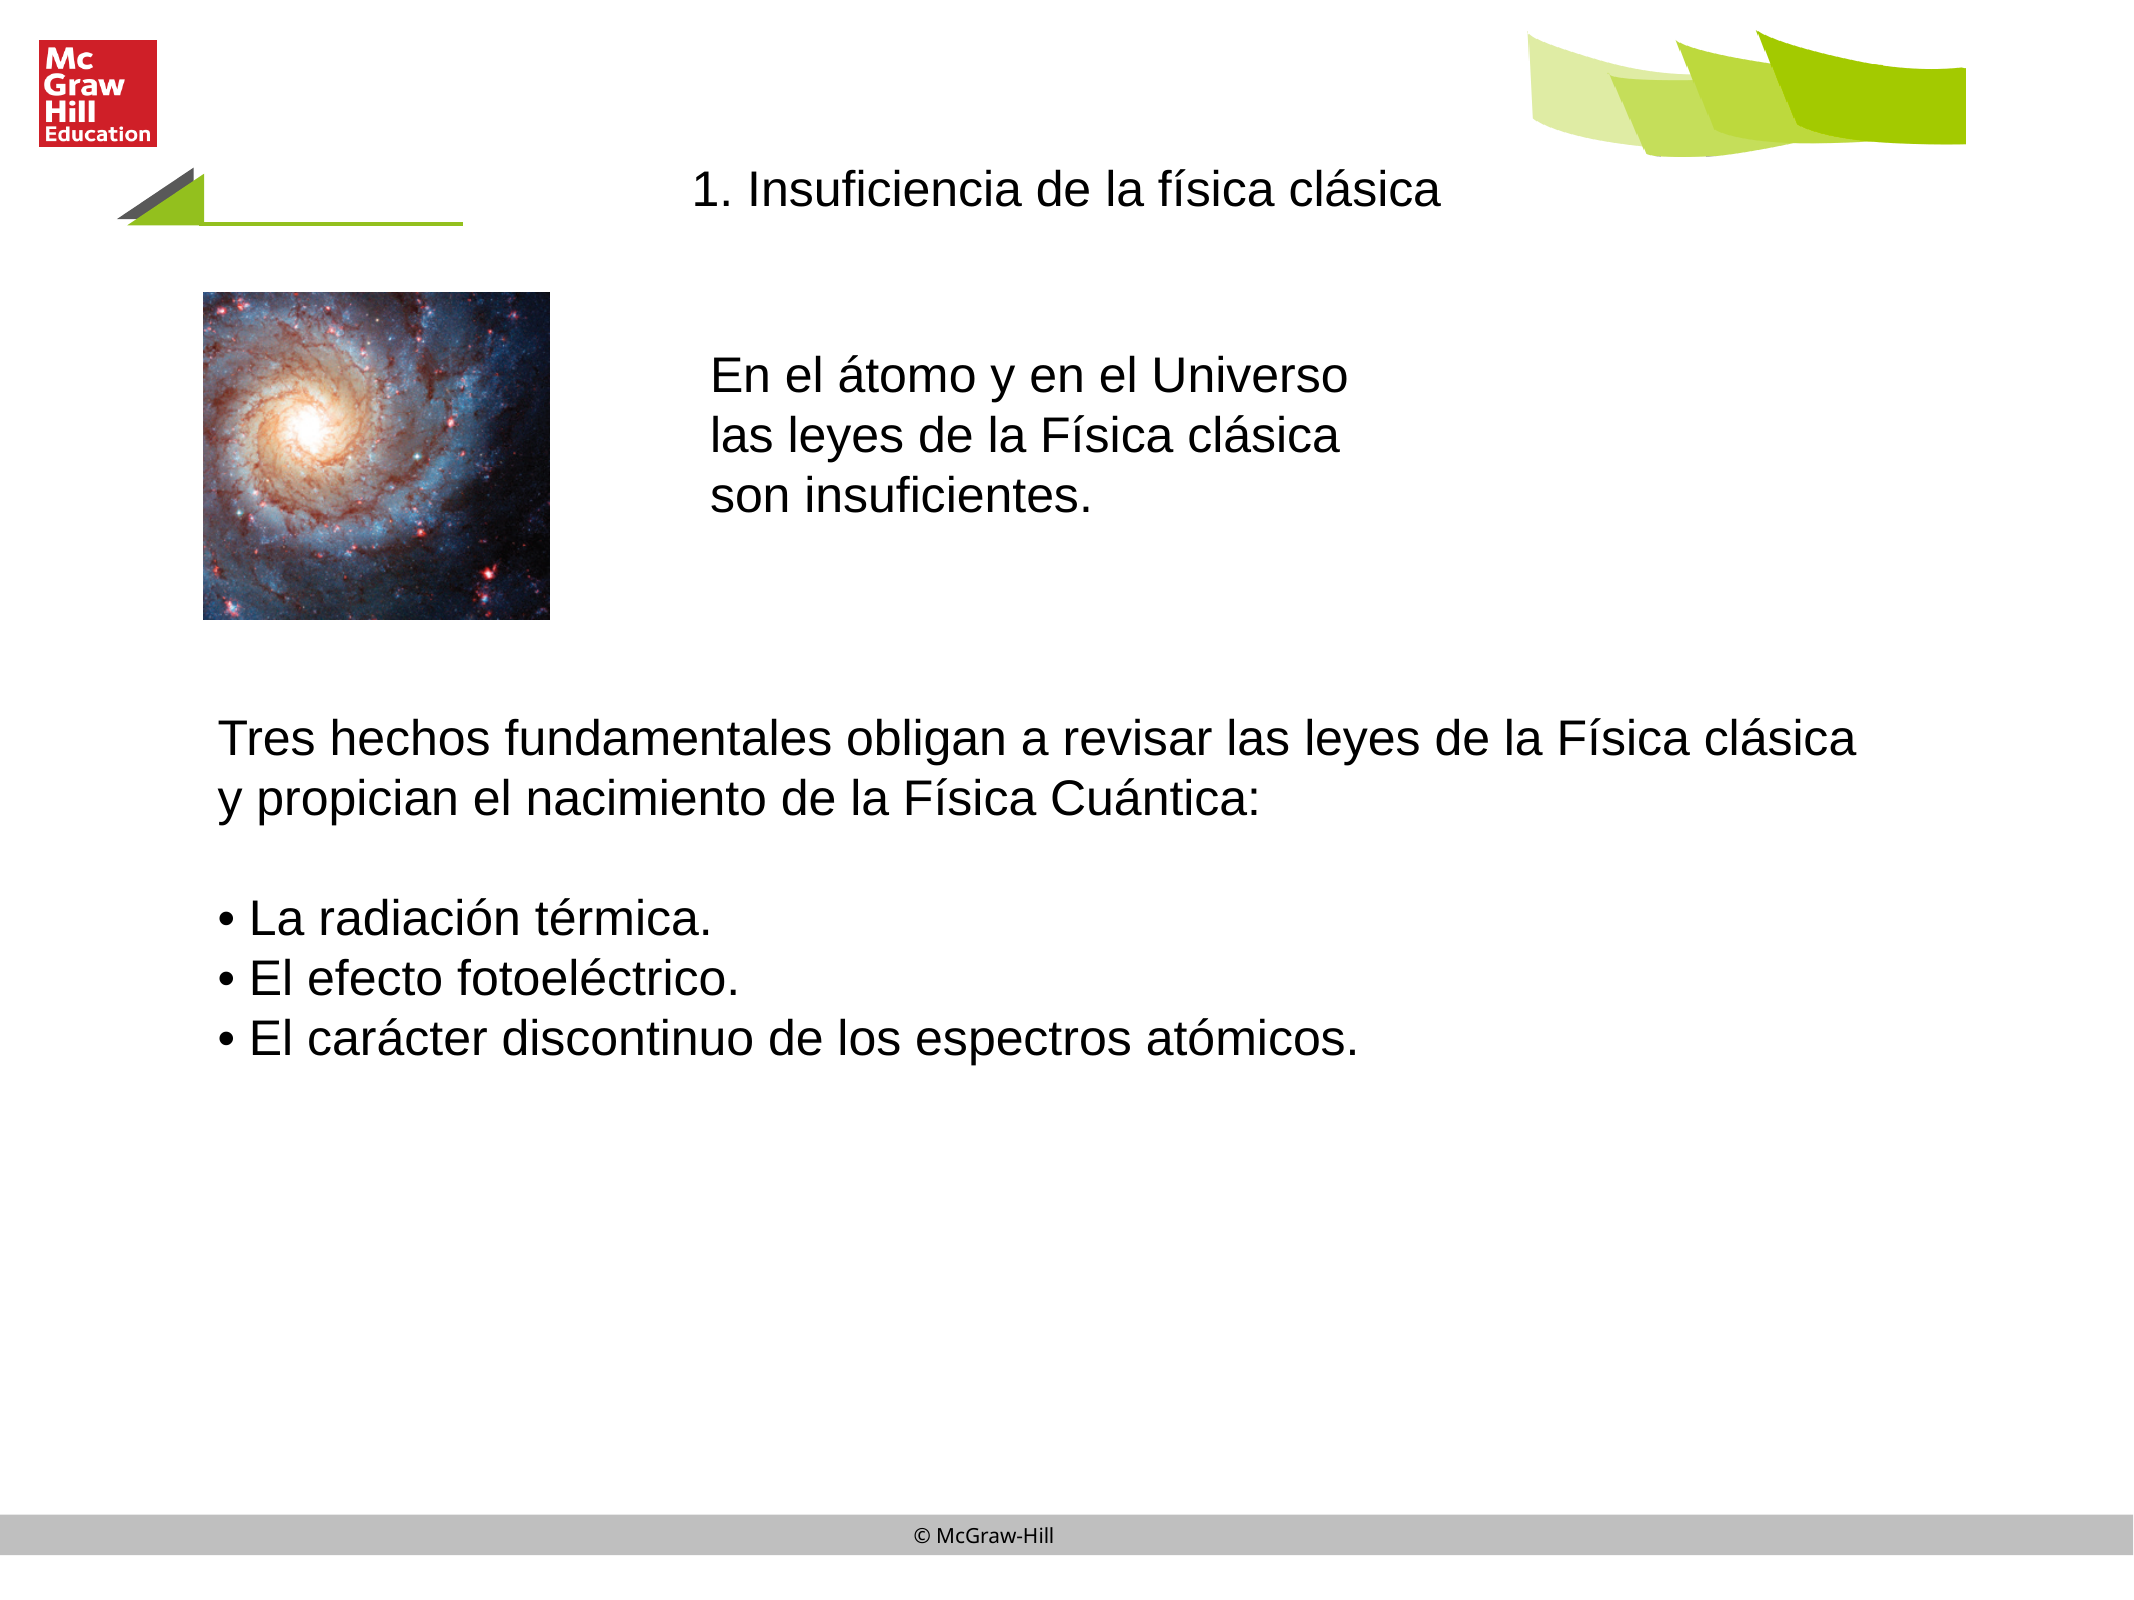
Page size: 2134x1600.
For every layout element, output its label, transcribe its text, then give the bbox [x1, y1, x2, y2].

picture [203, 292, 550, 620]
text_box 1. Insuficiencia de la física clásica [212, 148, 1922, 225]
text_box [0, 1514, 2134, 1556]
picture [1387, 30, 1966, 157]
text_box En el átomo y en el Universo las leyes de la Física clásica son insuficientes. [701, 334, 1388, 531]
picture [39, 40, 157, 147]
text_box [116, 167, 205, 226]
text_box Tres hechos fundamentales obligan a revisar las leyes de la Física clásica y propician el nacimiento de la Física Cuántica: • La radiación térmica. • El efecto fotoeléctrico. • El carácter discontinuo de los espectros atómicos. [209, 697, 1880, 1075]
text_box © McGraw-Hill [707, 1514, 1261, 1555]
